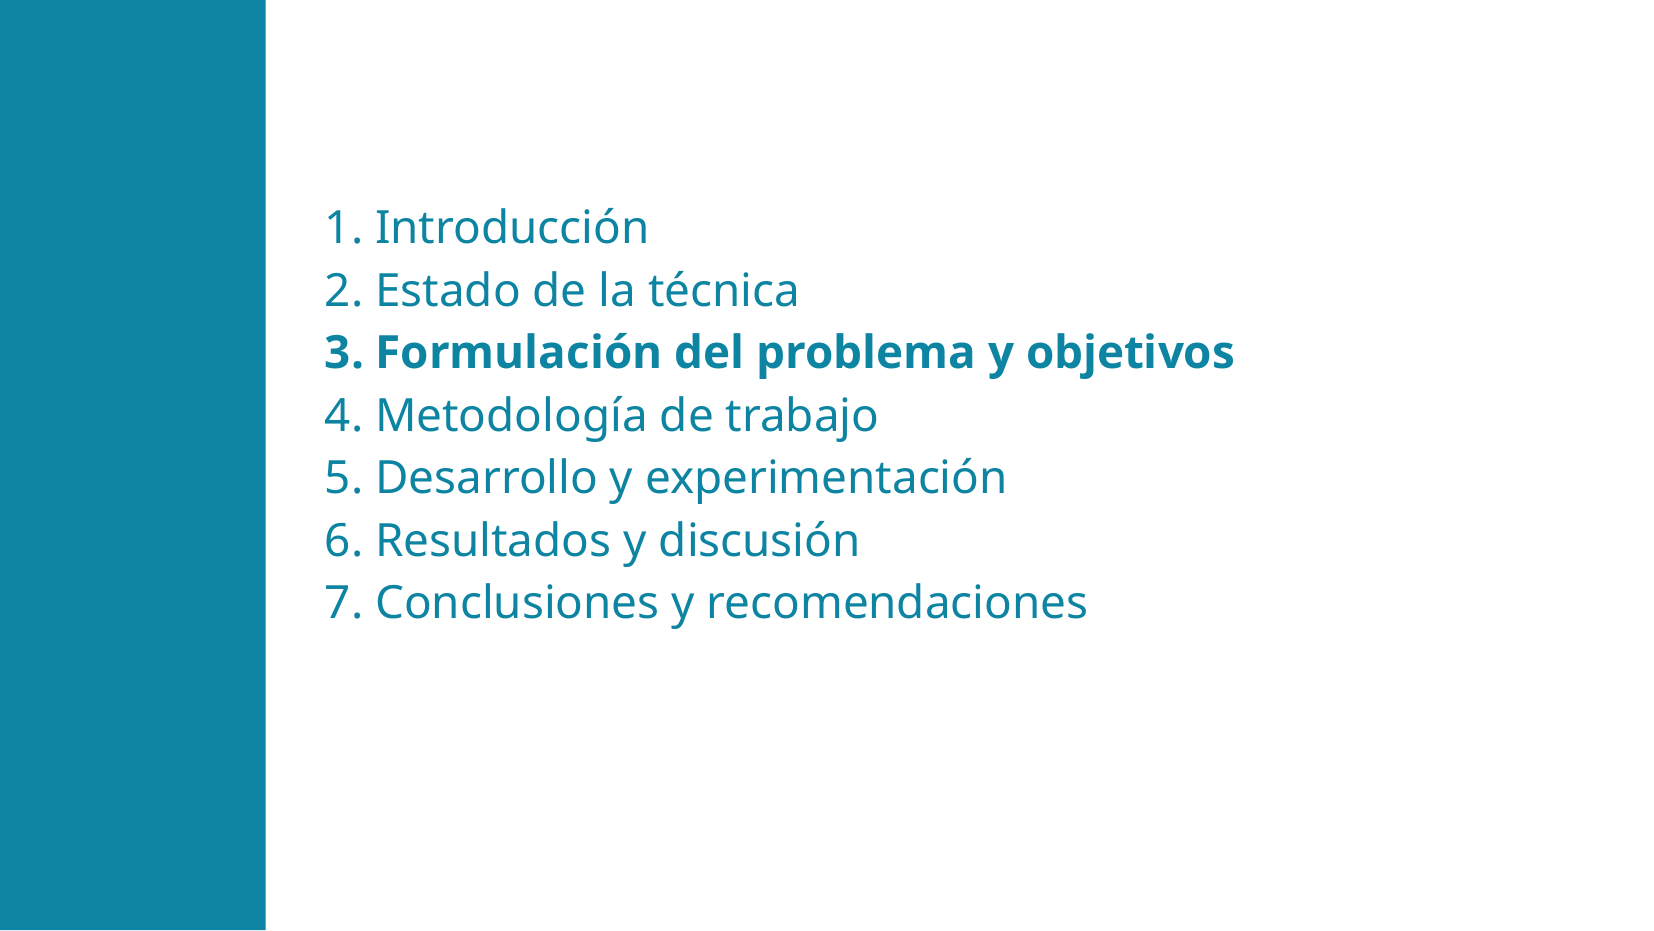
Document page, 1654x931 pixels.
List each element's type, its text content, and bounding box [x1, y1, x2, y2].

subtitle 1. Introducción 2. Estado de la técnica 3. Formulación del problema y objetivos 4. Metodología de trabajo 5. Desarrollo y experimentación 6. Resultados y discusión 7. Conclusiones y recomendaciones [324, 29, 1565, 798]
